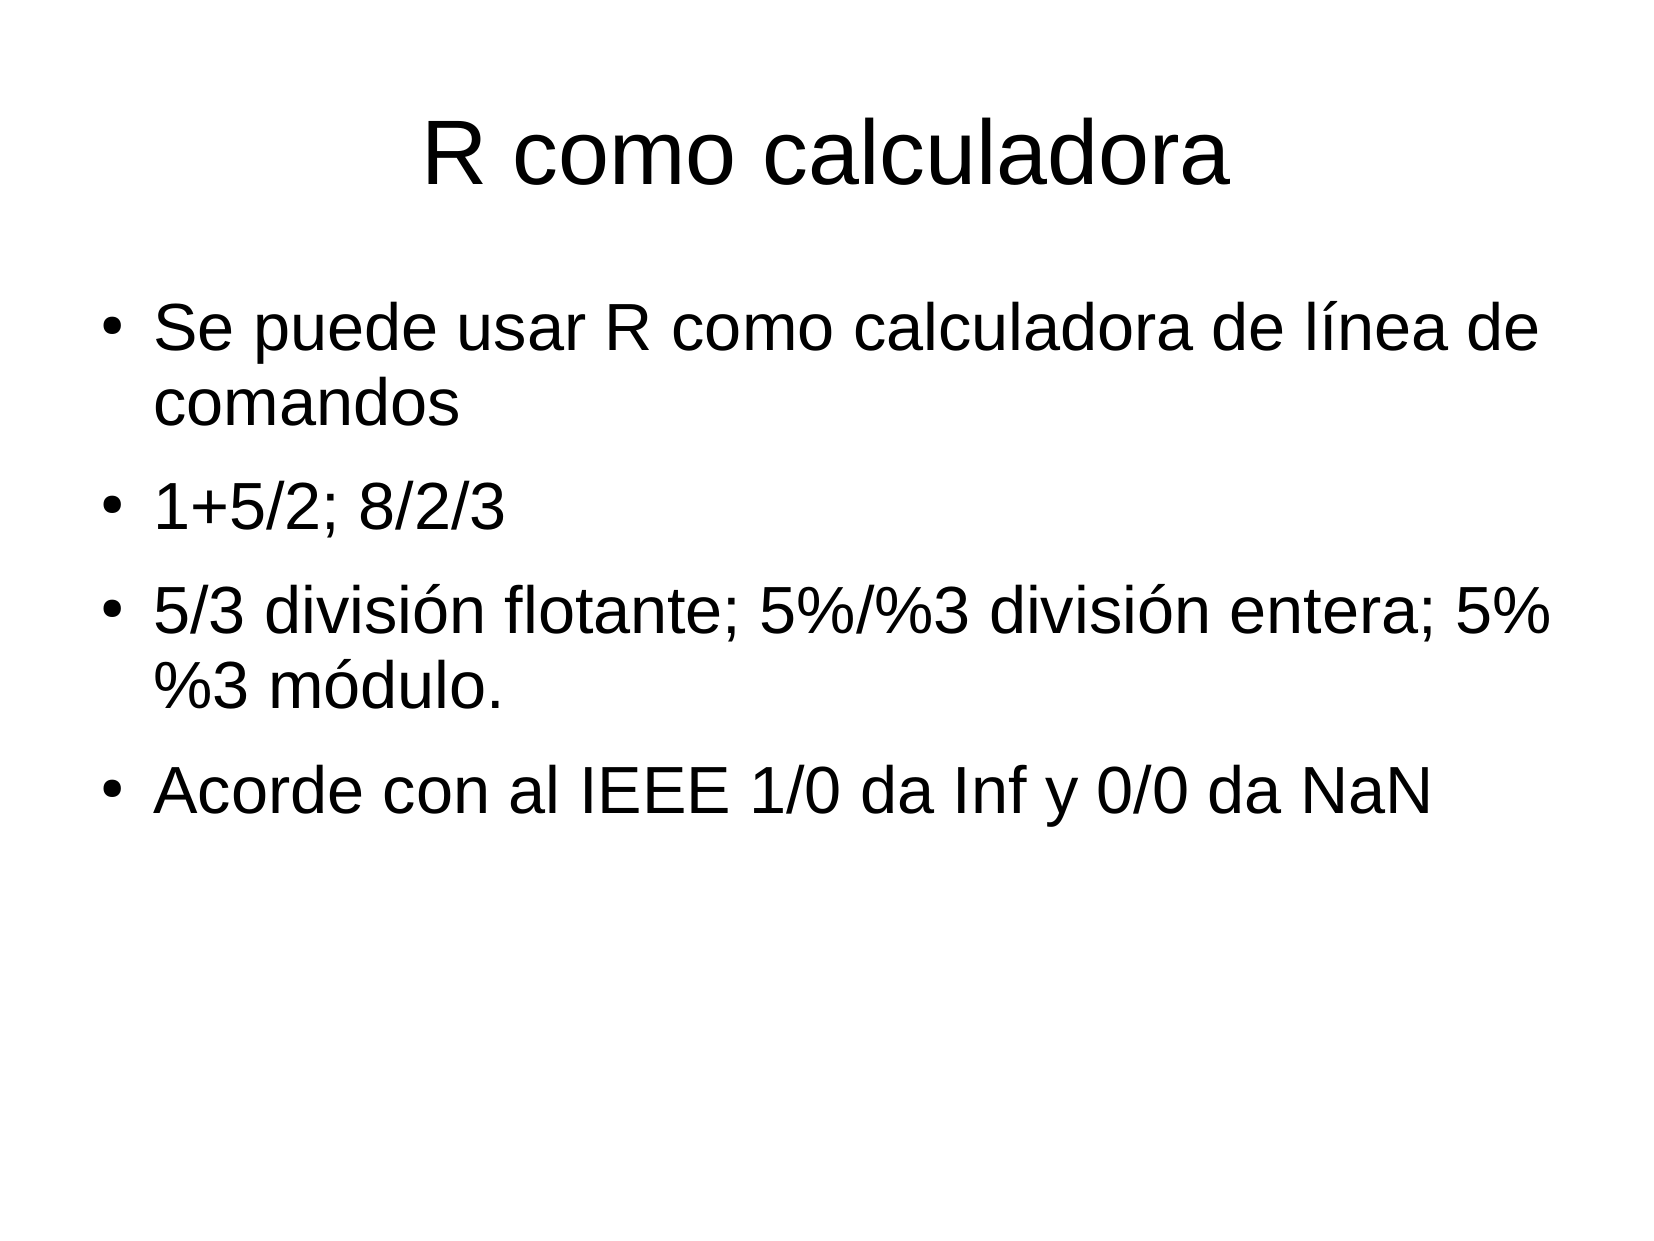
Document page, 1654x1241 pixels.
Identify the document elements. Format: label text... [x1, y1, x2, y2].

title R como calculadora [82, 49, 1571, 257]
list Se puede usar R como calculadora de línea de comandos 1+5/2; 8/2/3 5/3 división flotante; 5%/%3 división entera; 5%%3 módulo. Acorde con al IEEE 1/0 da Inf y 0/0 da NaN [82, 290, 1571, 1010]
